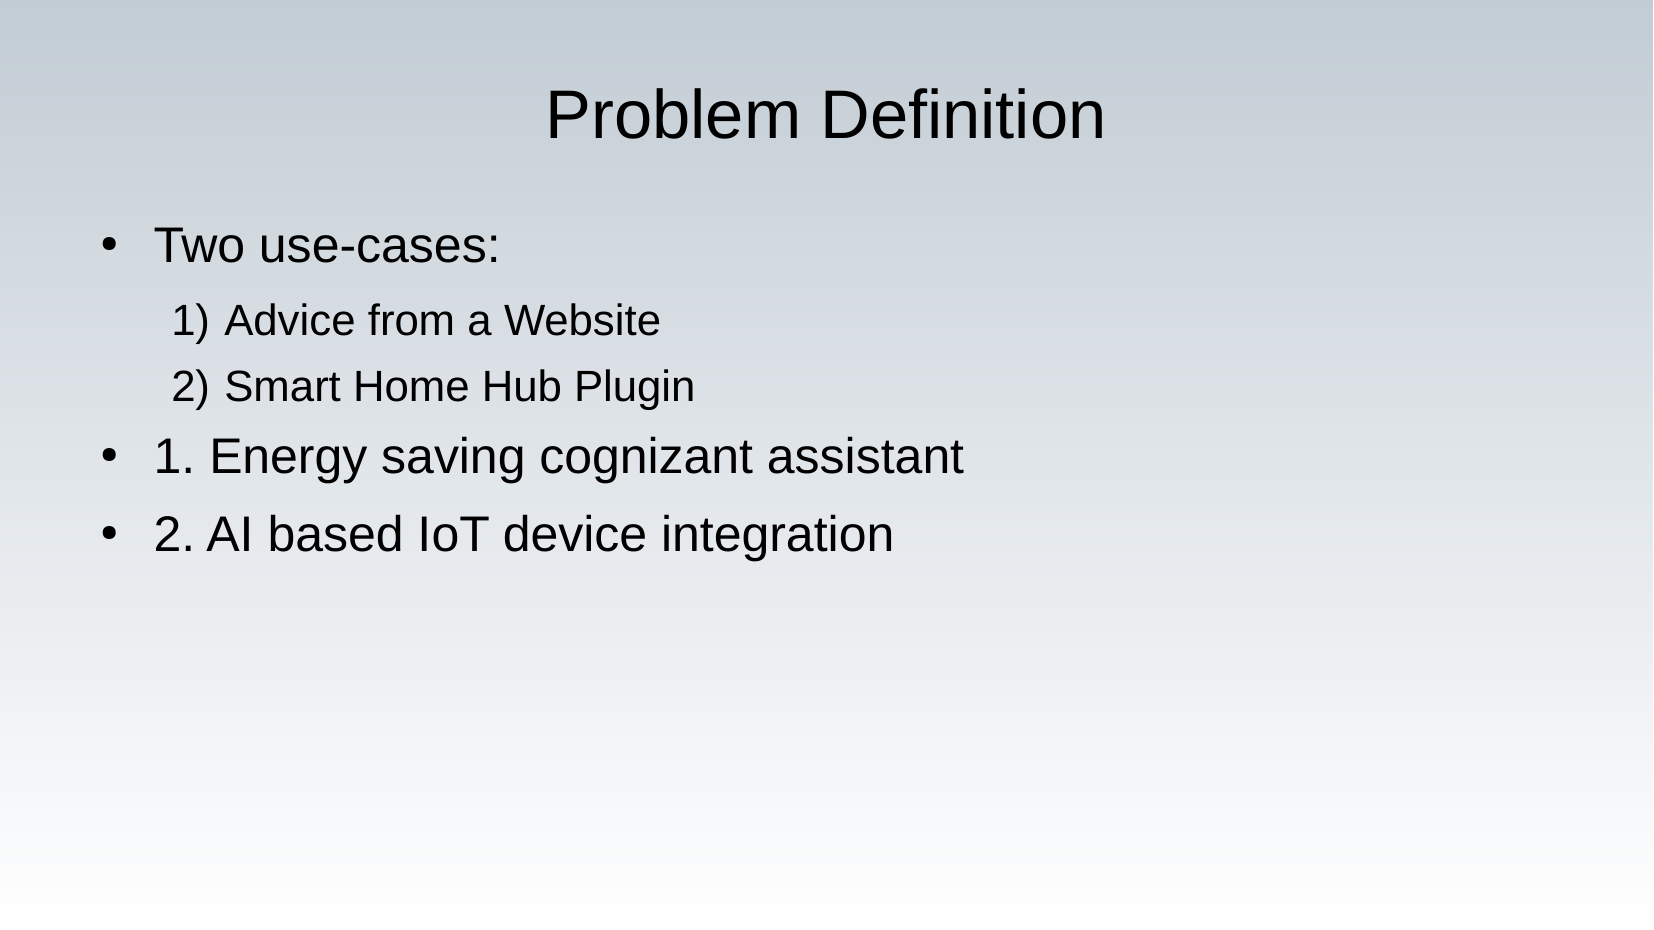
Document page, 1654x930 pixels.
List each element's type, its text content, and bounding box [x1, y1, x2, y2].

list Two use-cases: Advice from a Website Smart Home Hub Plugin 1. Energy saving cognizant assistant 2. AI based IoT device integration [82, 217, 1571, 757]
title Problem Definition [82, 36, 1571, 193]
